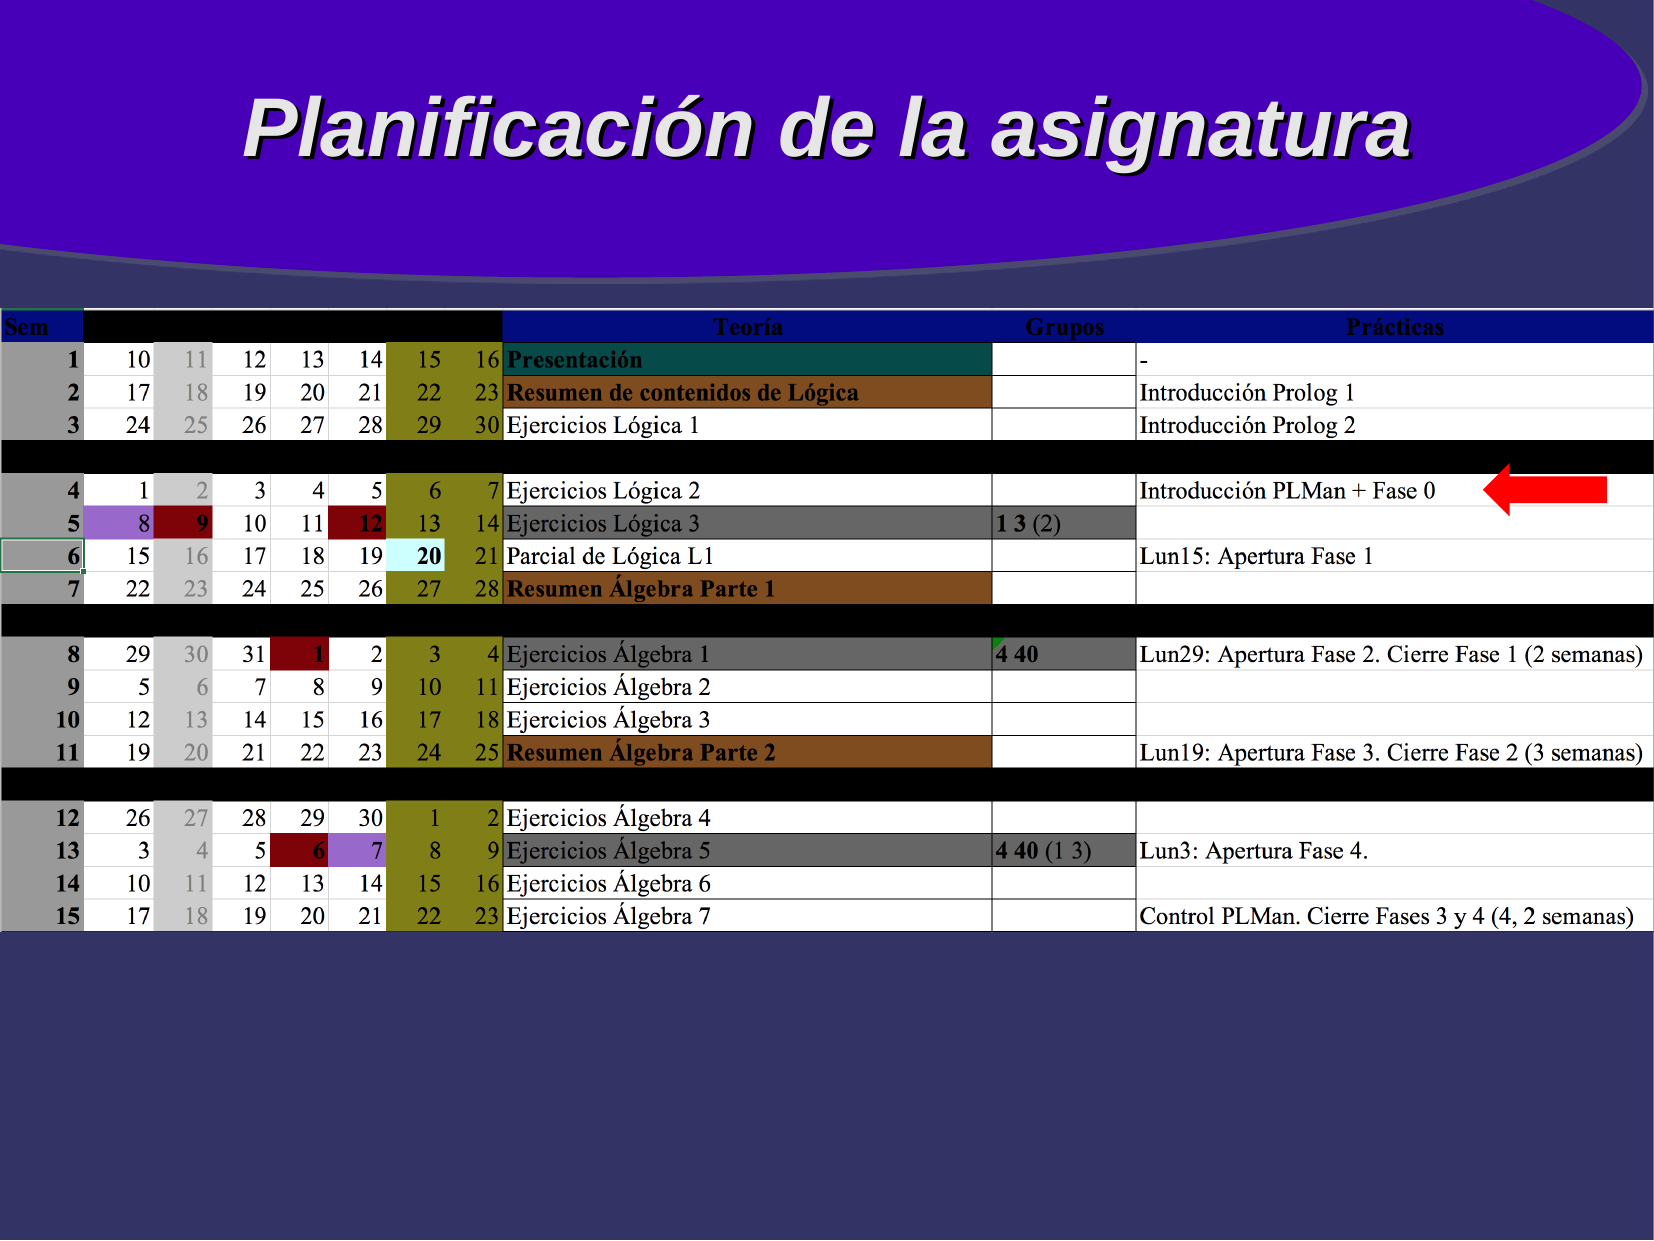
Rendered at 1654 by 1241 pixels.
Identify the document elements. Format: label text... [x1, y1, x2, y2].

text_box Planificación de la asignatura [121, 72, 1534, 174]
picture [0, 308, 1654, 932]
text_box [1482, 462, 1607, 517]
